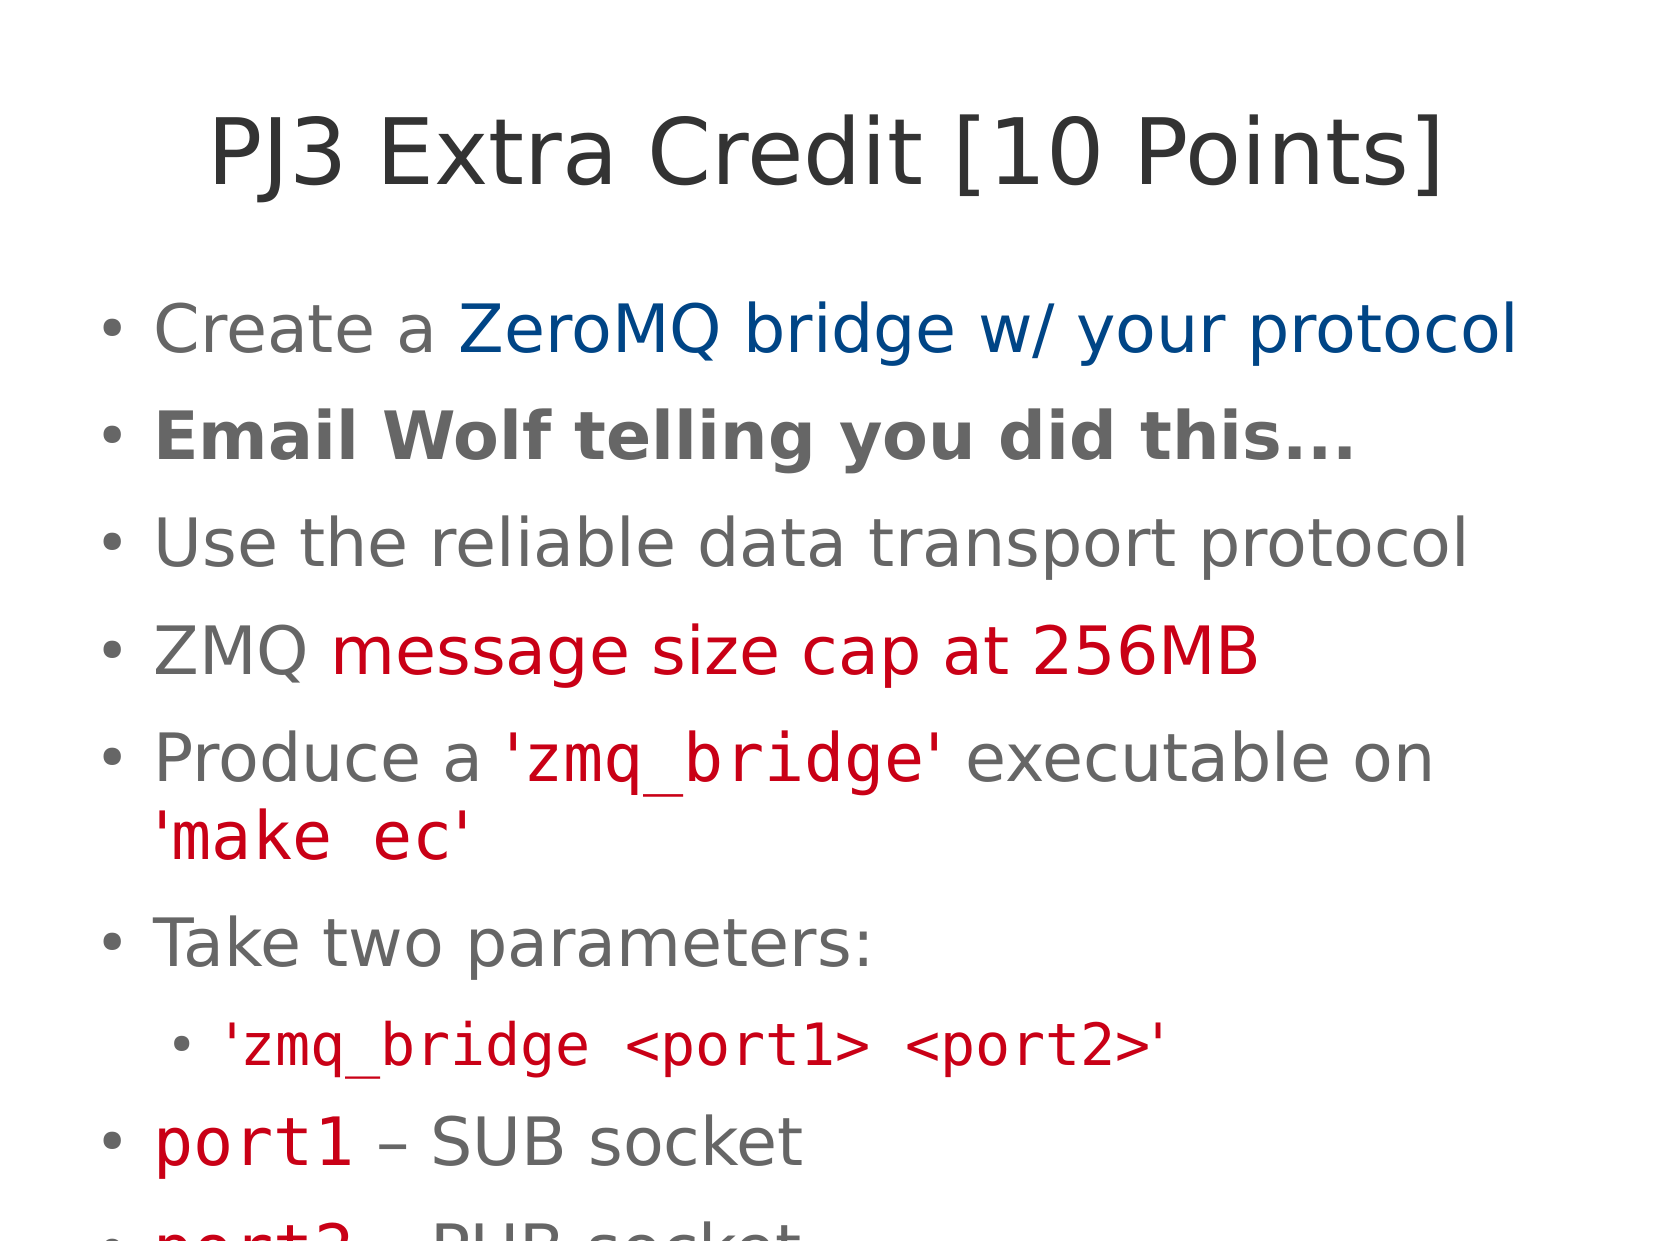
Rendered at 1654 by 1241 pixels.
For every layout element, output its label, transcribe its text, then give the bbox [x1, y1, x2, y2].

list Create a ZeroMQ bridge w/ your protocol Email Wolf telling you did this... Use the reliable data transport protocol ZMQ message size cap at 256MB Produce a 'zmq_bridge' executable on 'make ec' Take two parameters: 'zmq_bridge <port1> <port2>' port1 – SUB socket port2 – PUB socket [82, 290, 1571, 1109]
title PJ3 Extra Credit [10 Points] [82, 49, 1571, 257]
